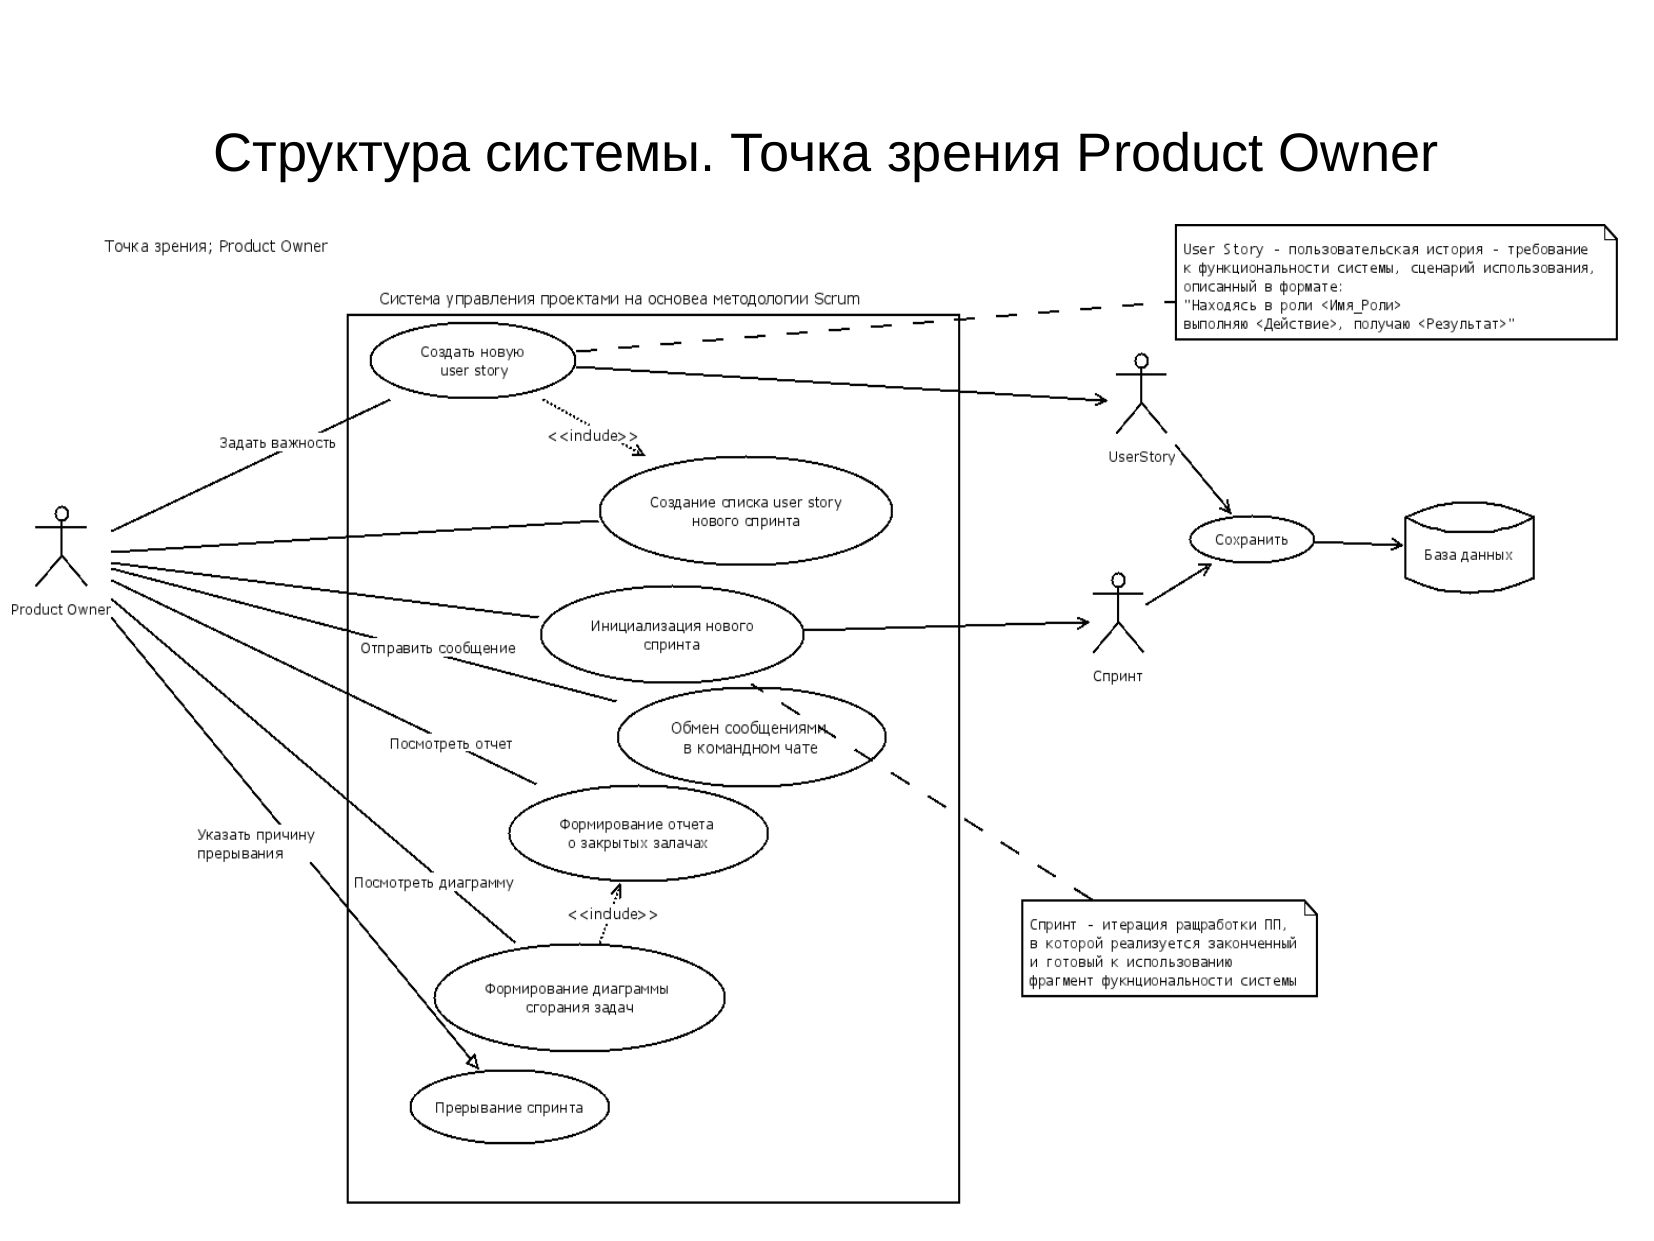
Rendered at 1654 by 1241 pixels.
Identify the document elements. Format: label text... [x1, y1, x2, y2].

picture [11, 224, 1619, 1205]
title Структура системы. Точка зрения Product Owner [82, 49, 1571, 224]
